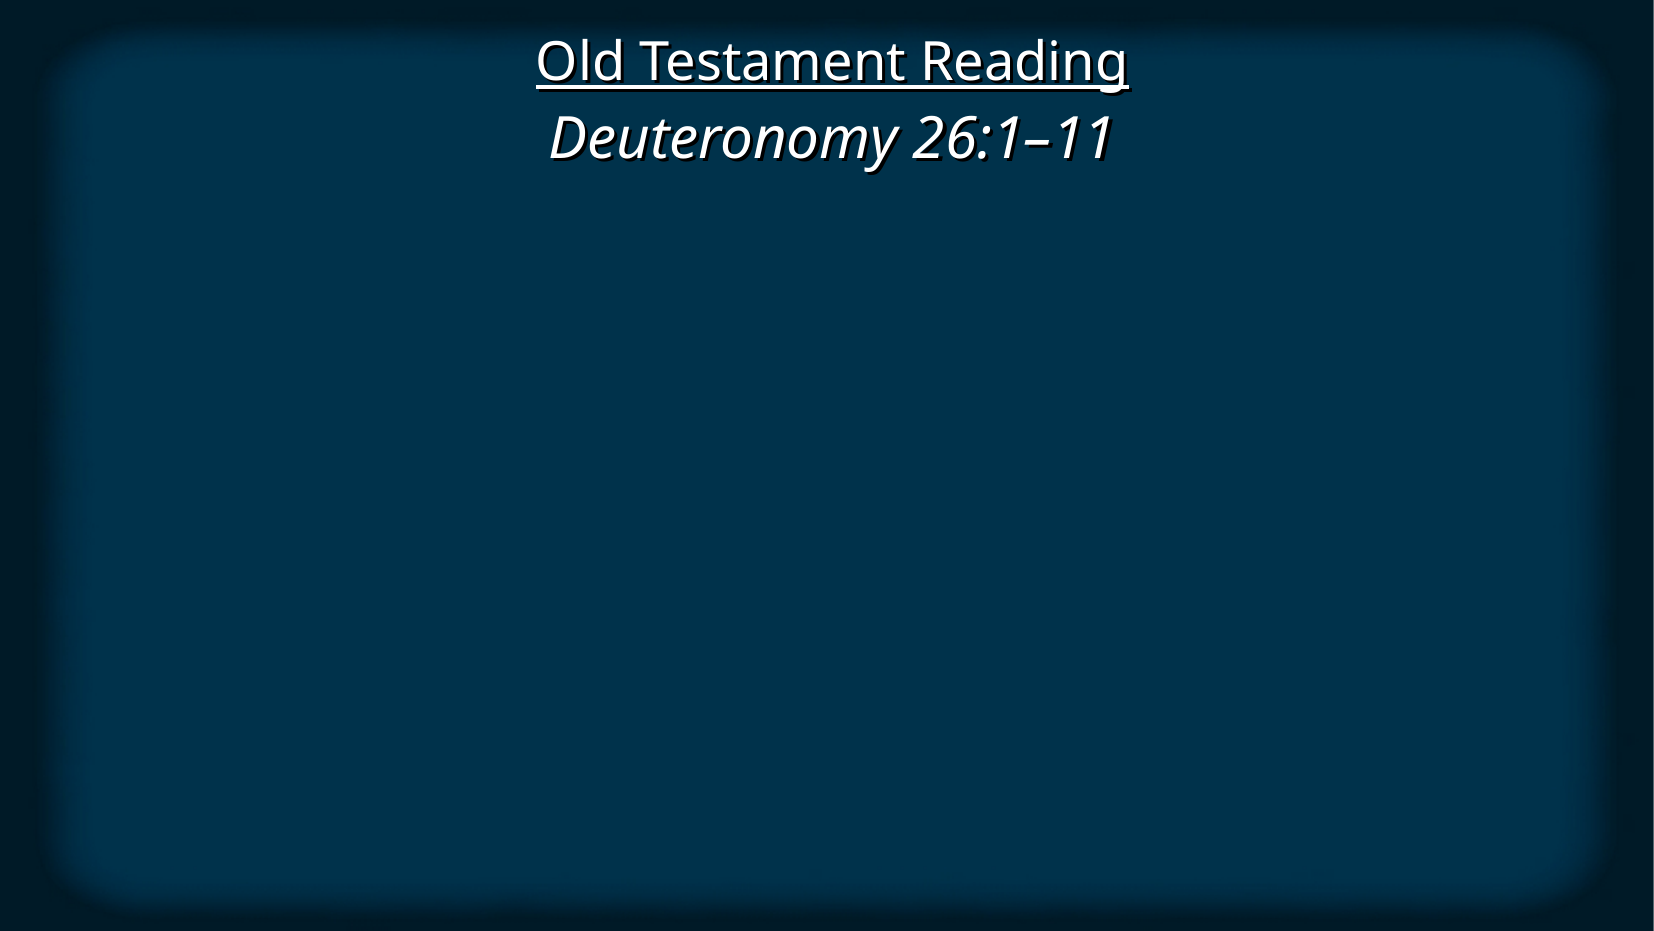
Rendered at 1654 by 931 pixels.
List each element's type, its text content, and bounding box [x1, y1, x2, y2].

picture [0, 0, 1654, 931]
text_box Old Testament Reading Deuteronomy 26:1–11 [90, 15, 1576, 181]
